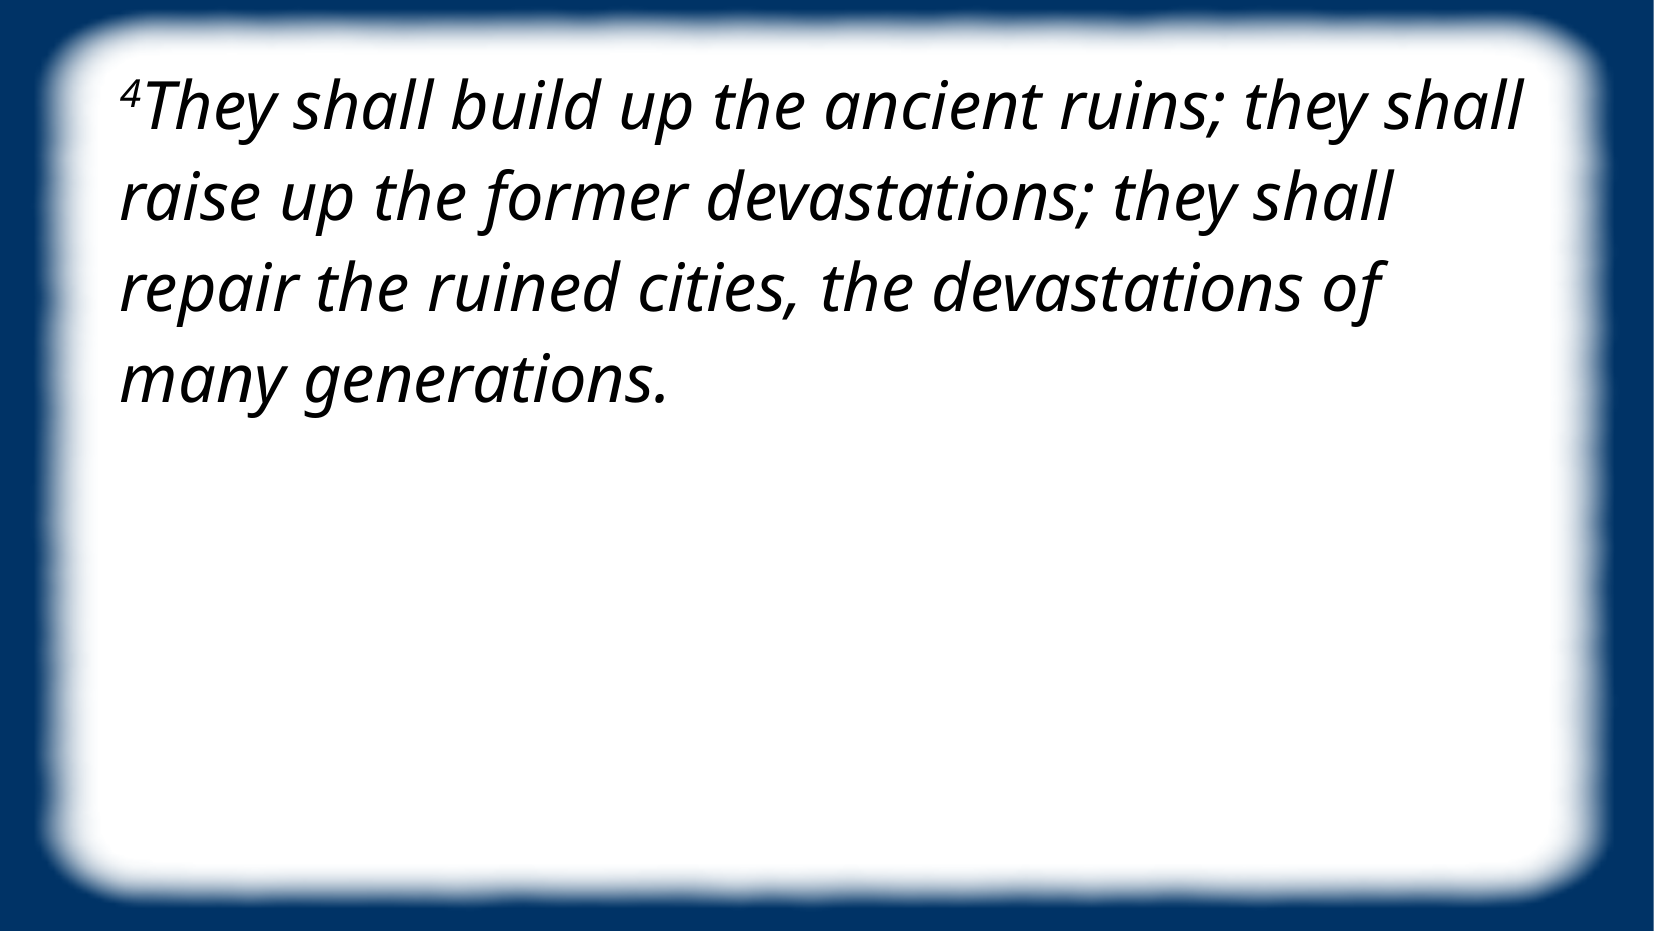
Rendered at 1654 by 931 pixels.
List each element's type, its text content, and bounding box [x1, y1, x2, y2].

picture [0, 0, 1654, 931]
text_box 4They shall build up the ancient ruins; they shall raise up the former devastations; they shall repair the ruined cities, the devastations of many generations. [105, 51, 1576, 422]
